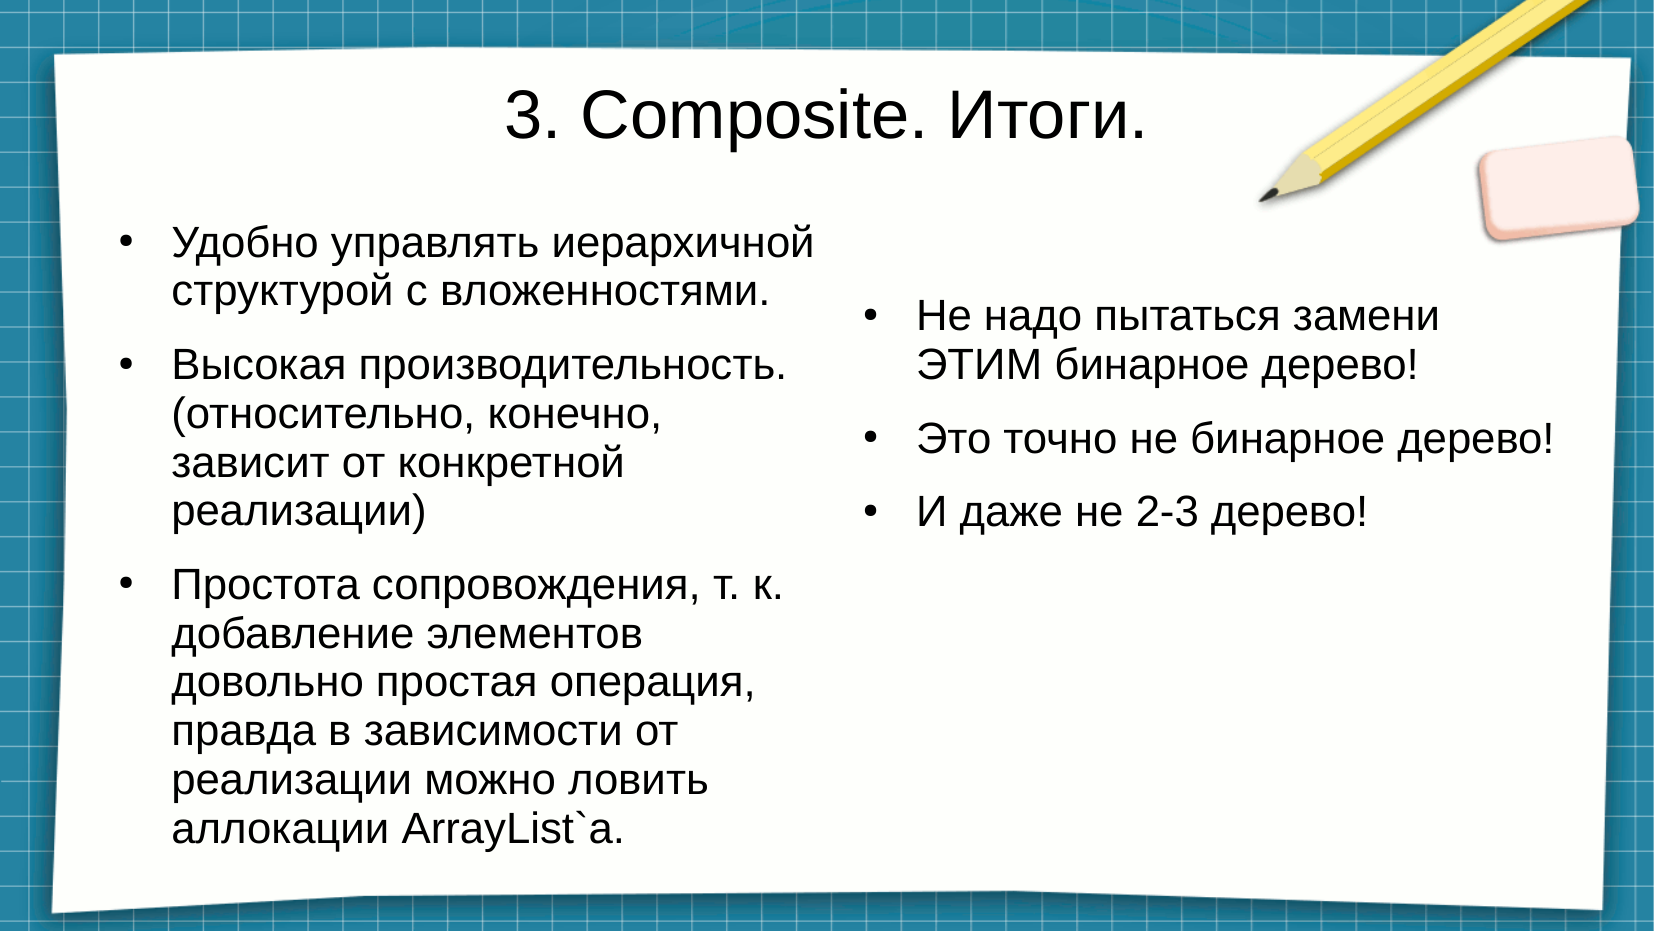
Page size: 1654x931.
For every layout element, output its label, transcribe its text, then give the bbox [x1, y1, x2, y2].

list Удобно управлять иерархичной структурой с вложенностями. Высокая производительность. (относительно, конечно, зависит от конкретной реализации) Простота сопровождения, т. к. добавление элементов довольно простая операция, правда в зависимости от реализации можно ловить аллокации ArrayList`а. [100, 217, 827, 857]
title 3. Composite. Итоги. [82, 37, 1571, 193]
list Не надо пытаться замени ЭТИМ бинарное дерево! Это точно не бинарное дерево! И даже не 2-3 дерево! [845, 217, 1572, 758]
picture [0, 0, 1654, 931]
